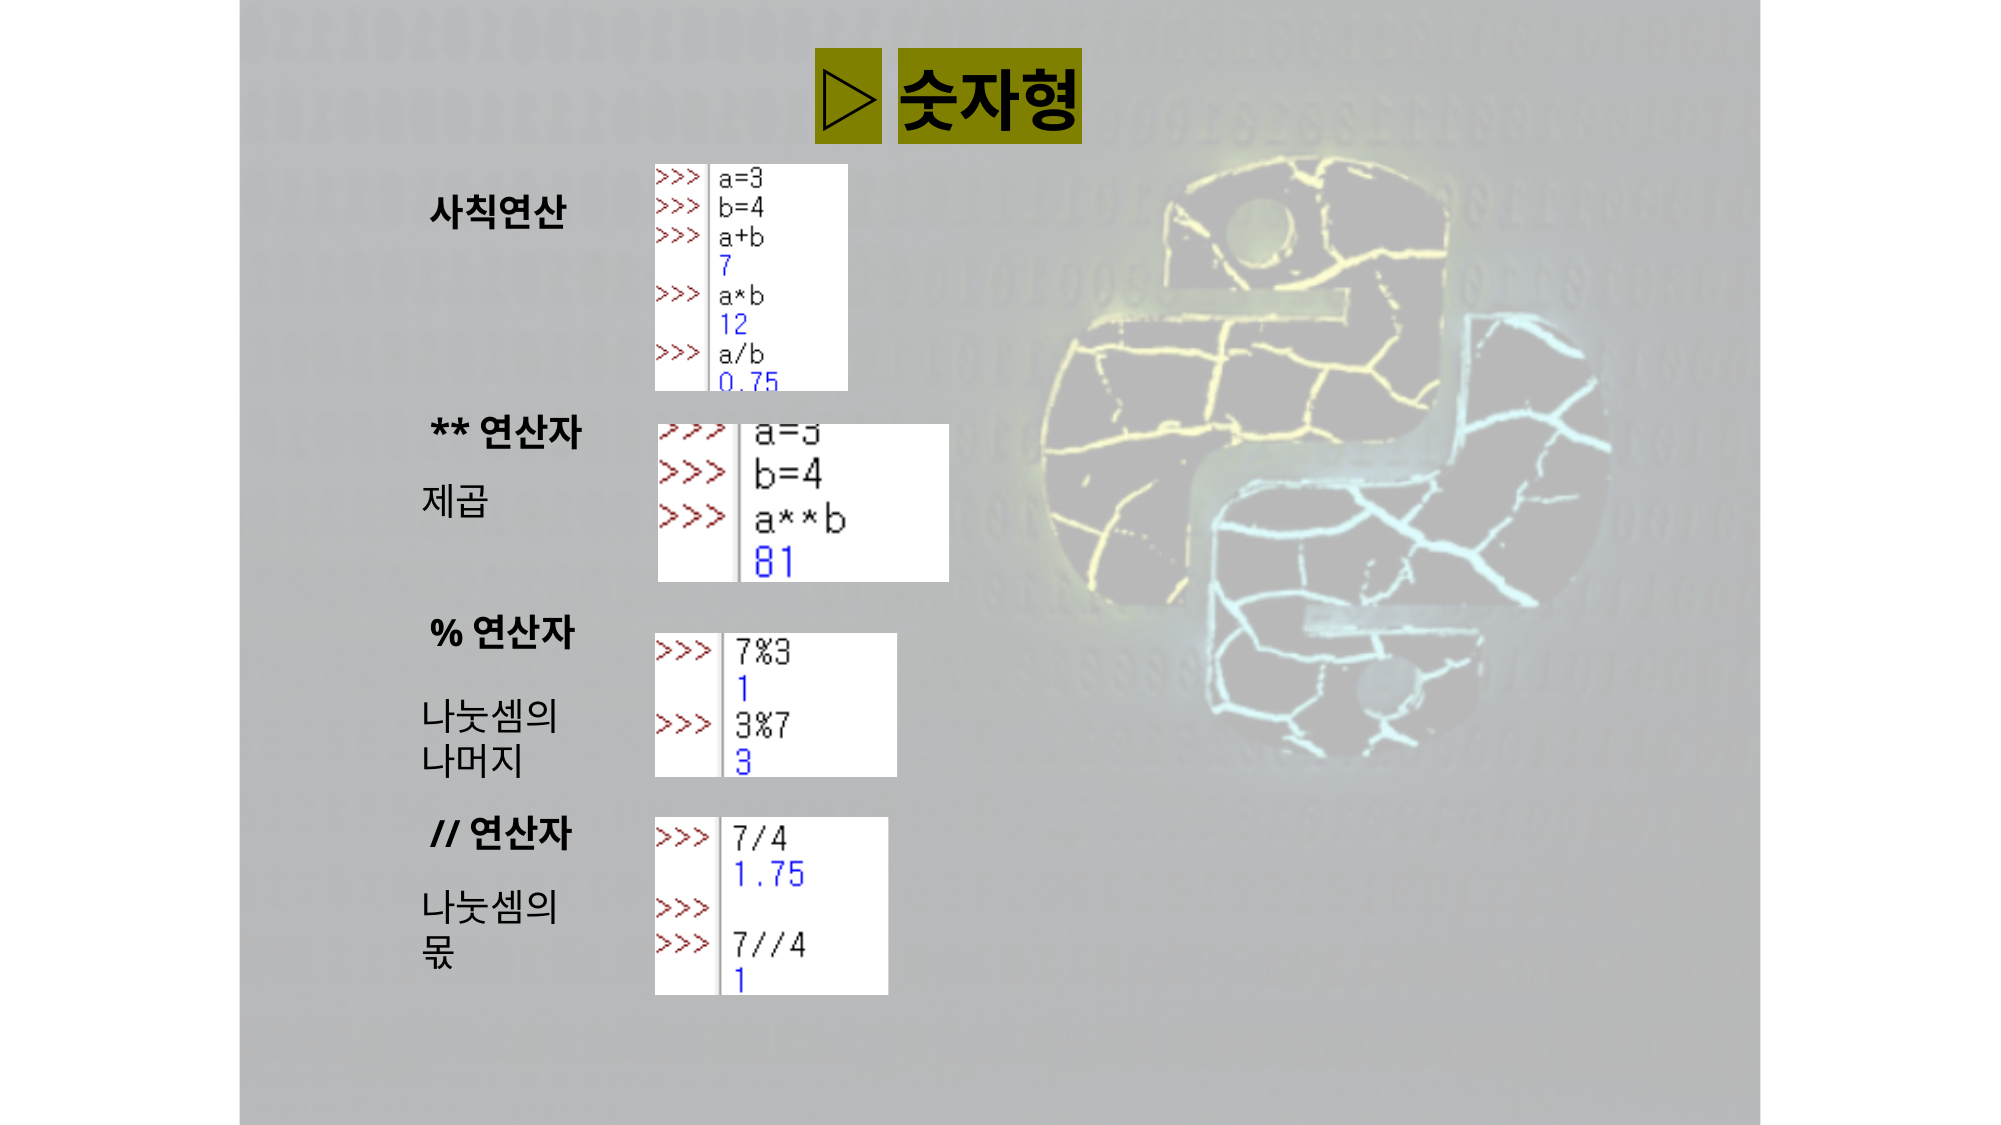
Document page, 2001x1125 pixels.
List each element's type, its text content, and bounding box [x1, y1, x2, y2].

picture [658, 424, 950, 470]
text_box %연산자 [414, 601, 1415, 663]
text_box **연산자 [414, 401, 1415, 463]
text_box ▷숫자형 [588, 50, 1310, 147]
picture [655, 633, 898, 685]
picture [655, 164, 848, 391]
text_box 제곱 [406, 470, 1407, 532]
picture [655, 817, 889, 876]
text_box 나눗셈의 몫 [406, 876, 1407, 1028]
text_box [88, 0, 1950, 1125]
text_box 사칙연산 [848, 181, 1415, 243]
picture [658, 532, 950, 582]
text_box 사칙연산 [414, 181, 655, 243]
text_box 나눗셈의 나머지 [406, 685, 1407, 792]
text_box //연산자 [414, 802, 1415, 864]
